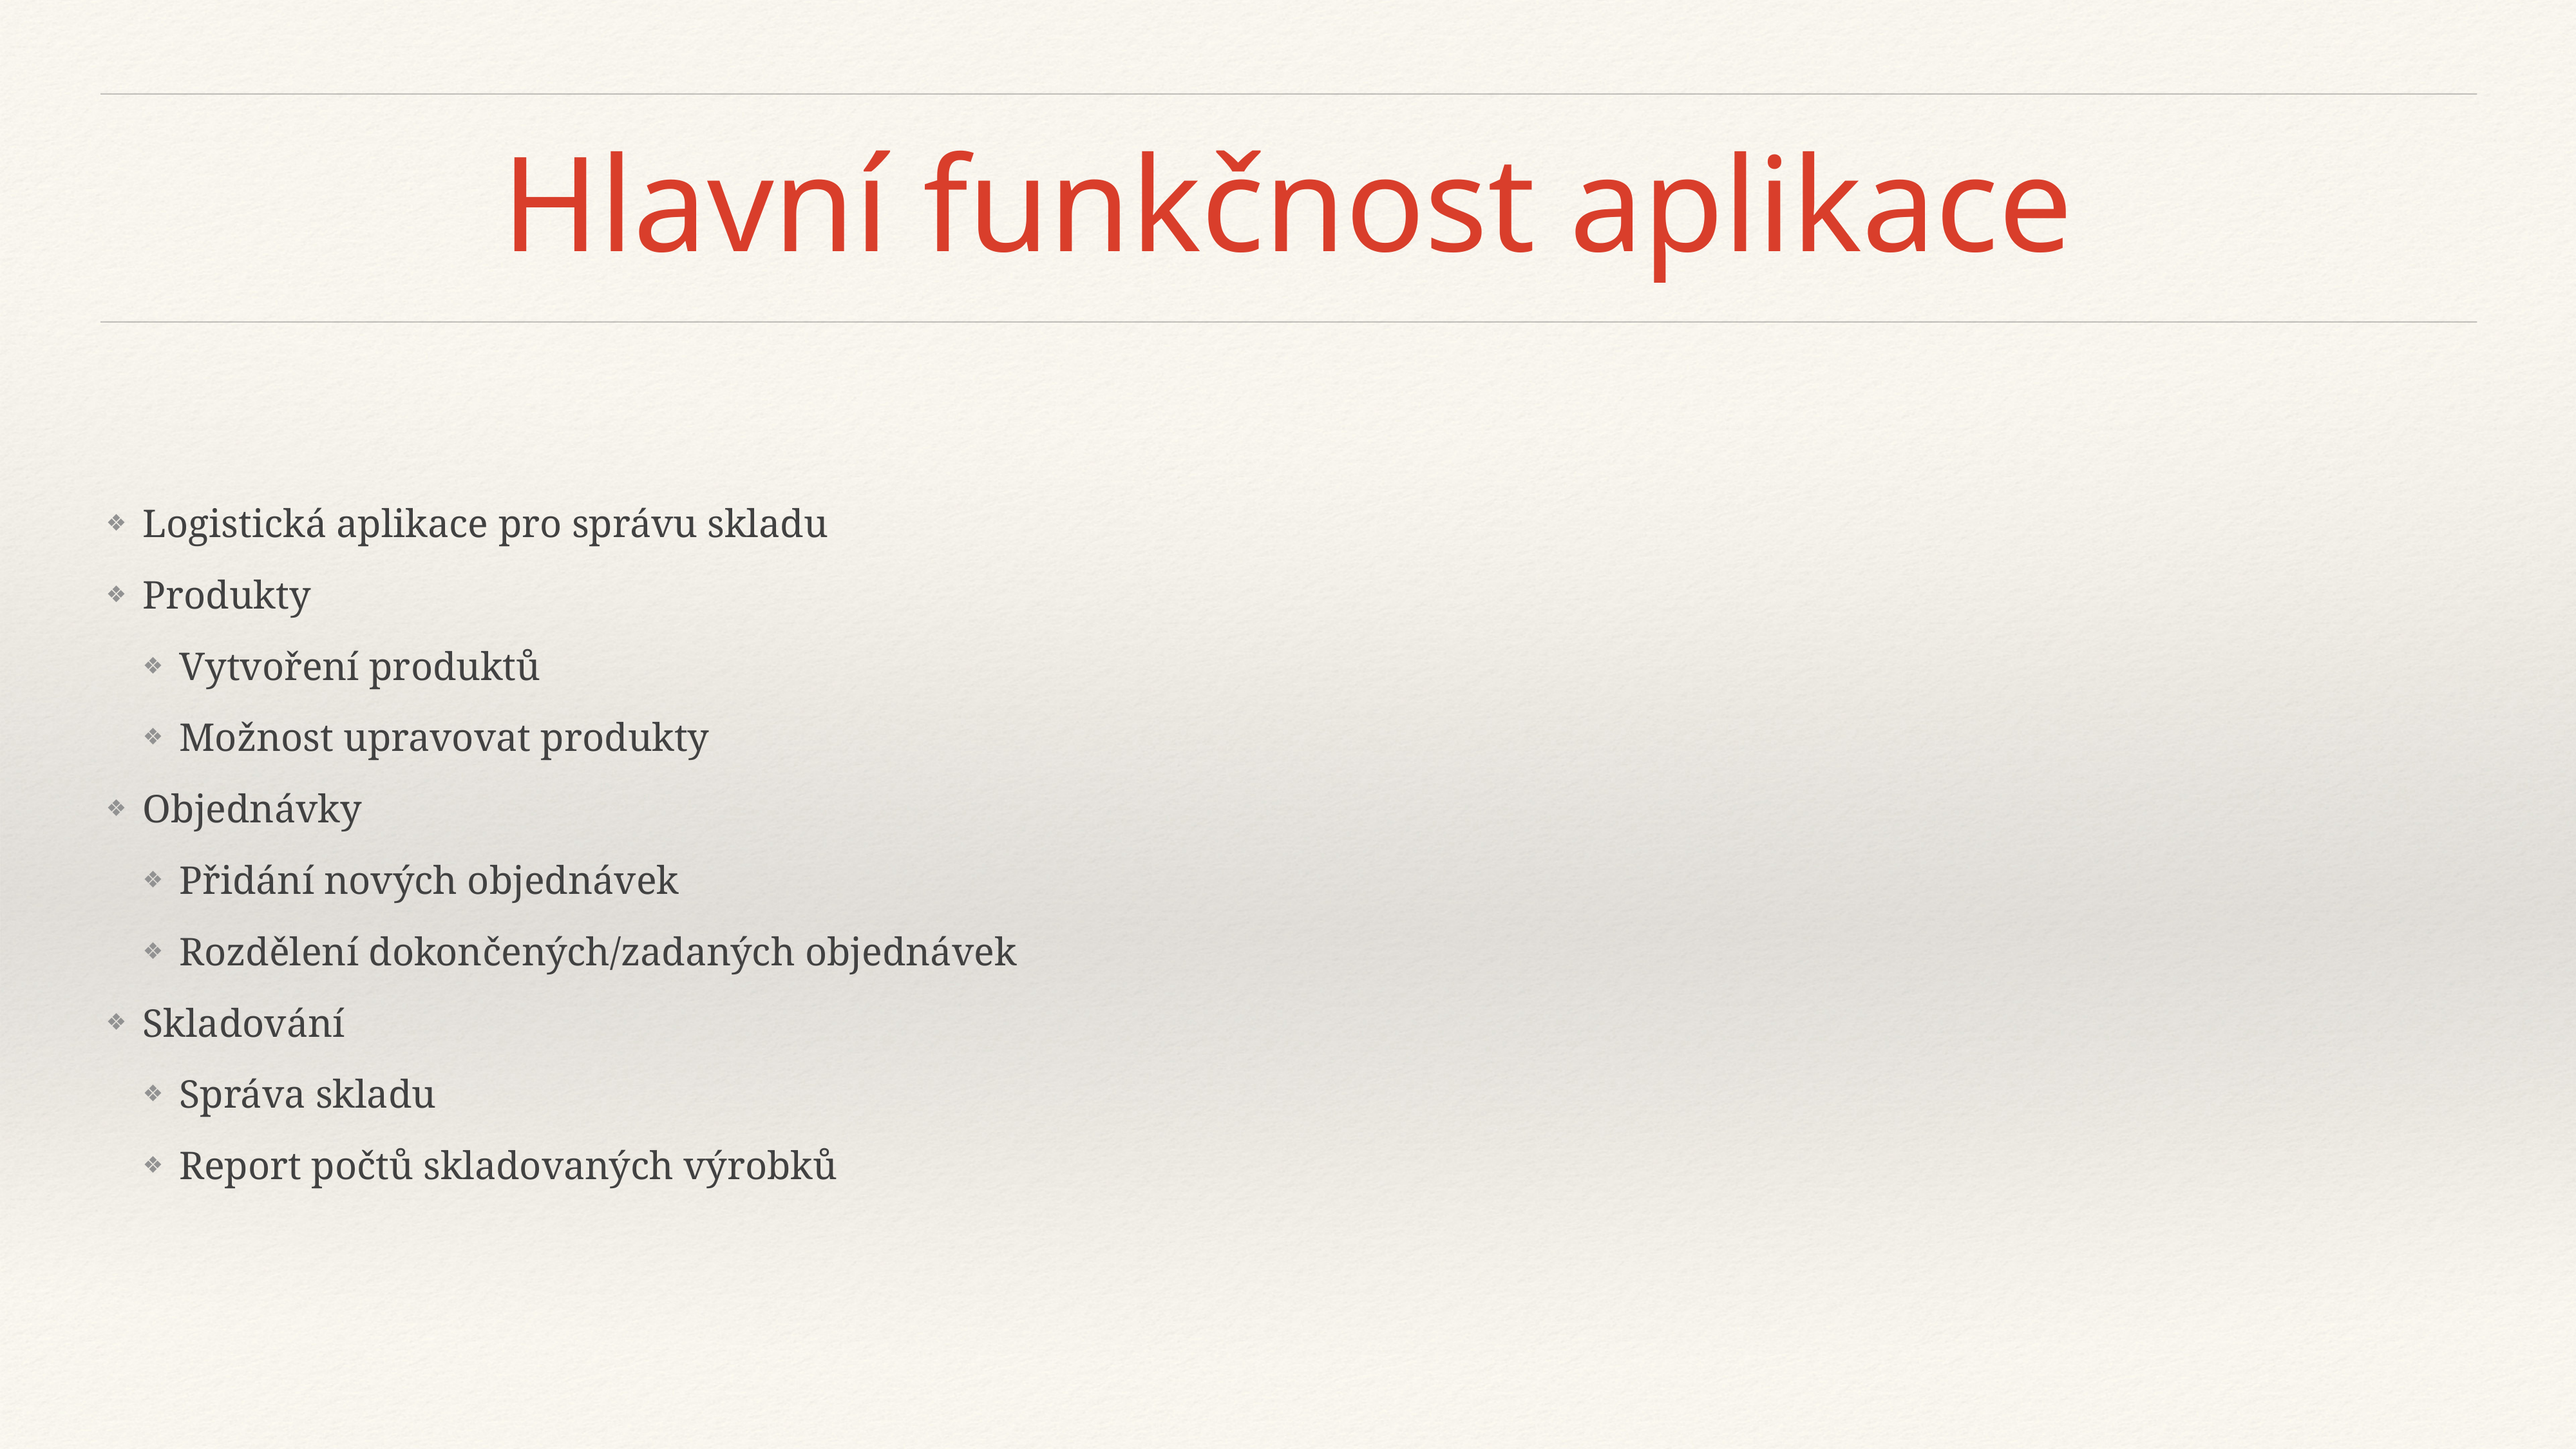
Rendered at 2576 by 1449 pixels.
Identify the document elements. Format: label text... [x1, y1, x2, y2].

title Hlavní funkčnost aplikace [100, 120, 2476, 297]
picture [0, 0, 2576, 1449]
list Logistická aplikace pro správu skladu Produkty Vytvoření produktů Možnost upravovat produkty Objednávky Přidání nových objednávek Rozdělení dokončených/zadaných objednávek Skladování Správa skladu Report počtů skladovaných výrobků [100, 390, 2476, 1296]
